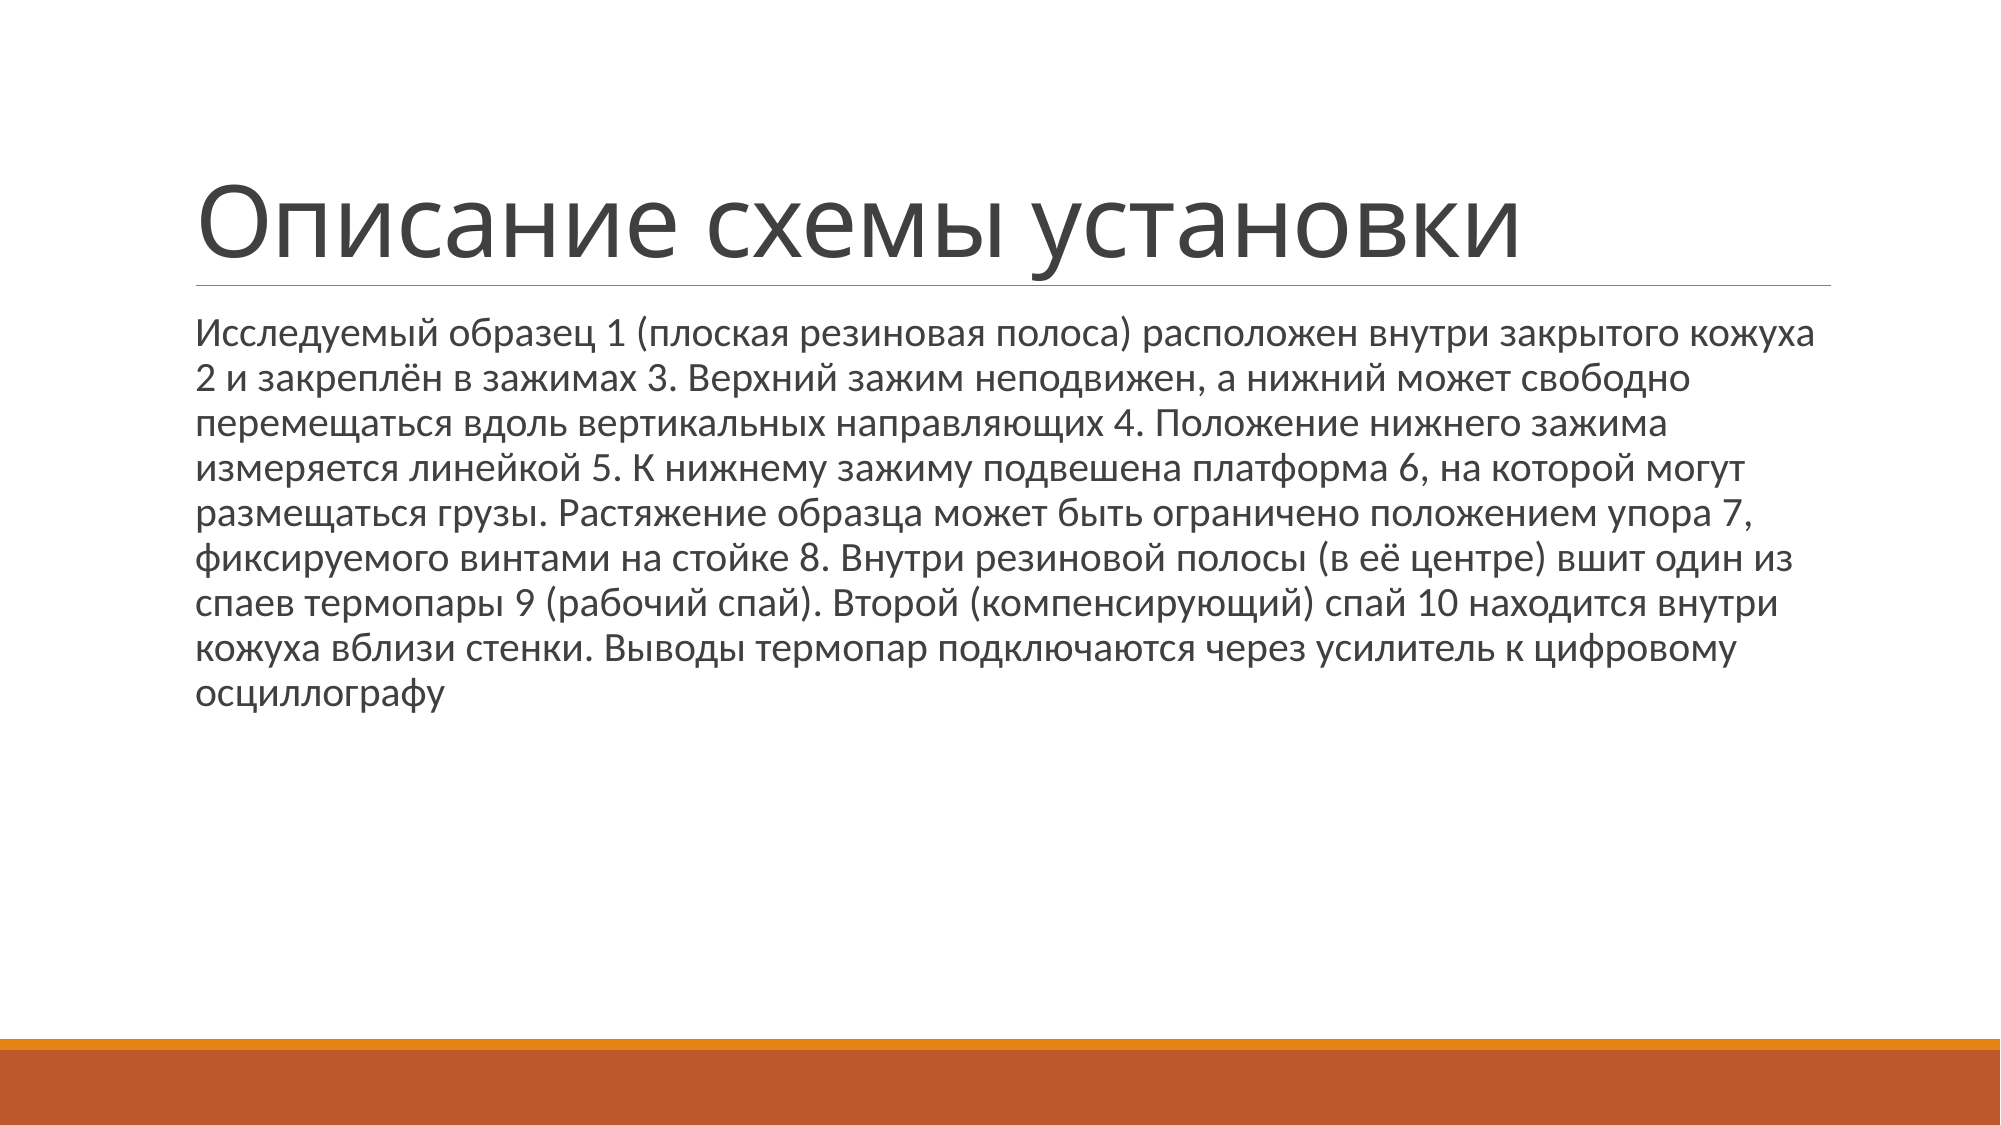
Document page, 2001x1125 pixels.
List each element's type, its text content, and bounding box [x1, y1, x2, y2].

title Описание схемы установки [180, 47, 1830, 285]
list Исследуемый образец 1 (плоская резиновая полоса) расположен внутри закрытого кожуха 2 и закреплён в зажимах 3. Верхний зажим неподвижен, а нижний может свободно перемещаться вдоль вертикальных направляющих 4. Положение нижнего зажима измеряется линейкой 5. К нижнему зажиму подвешена платформа 6, на которой могут размещаться грузы. Растяжение образца может быть ограничено положением упора 7, фиксируемого винтами на стойке 8. Внутри резиновой полосы (в её центре) вшит один из спаев термопары 9 (рабочий спай). Второй (компенсирующий) спай 10 находится внутри кожуха вблизи стенки. Выводы термопар подключаются через усилитель к цифровому осциллографу [180, 302, 1830, 963]
